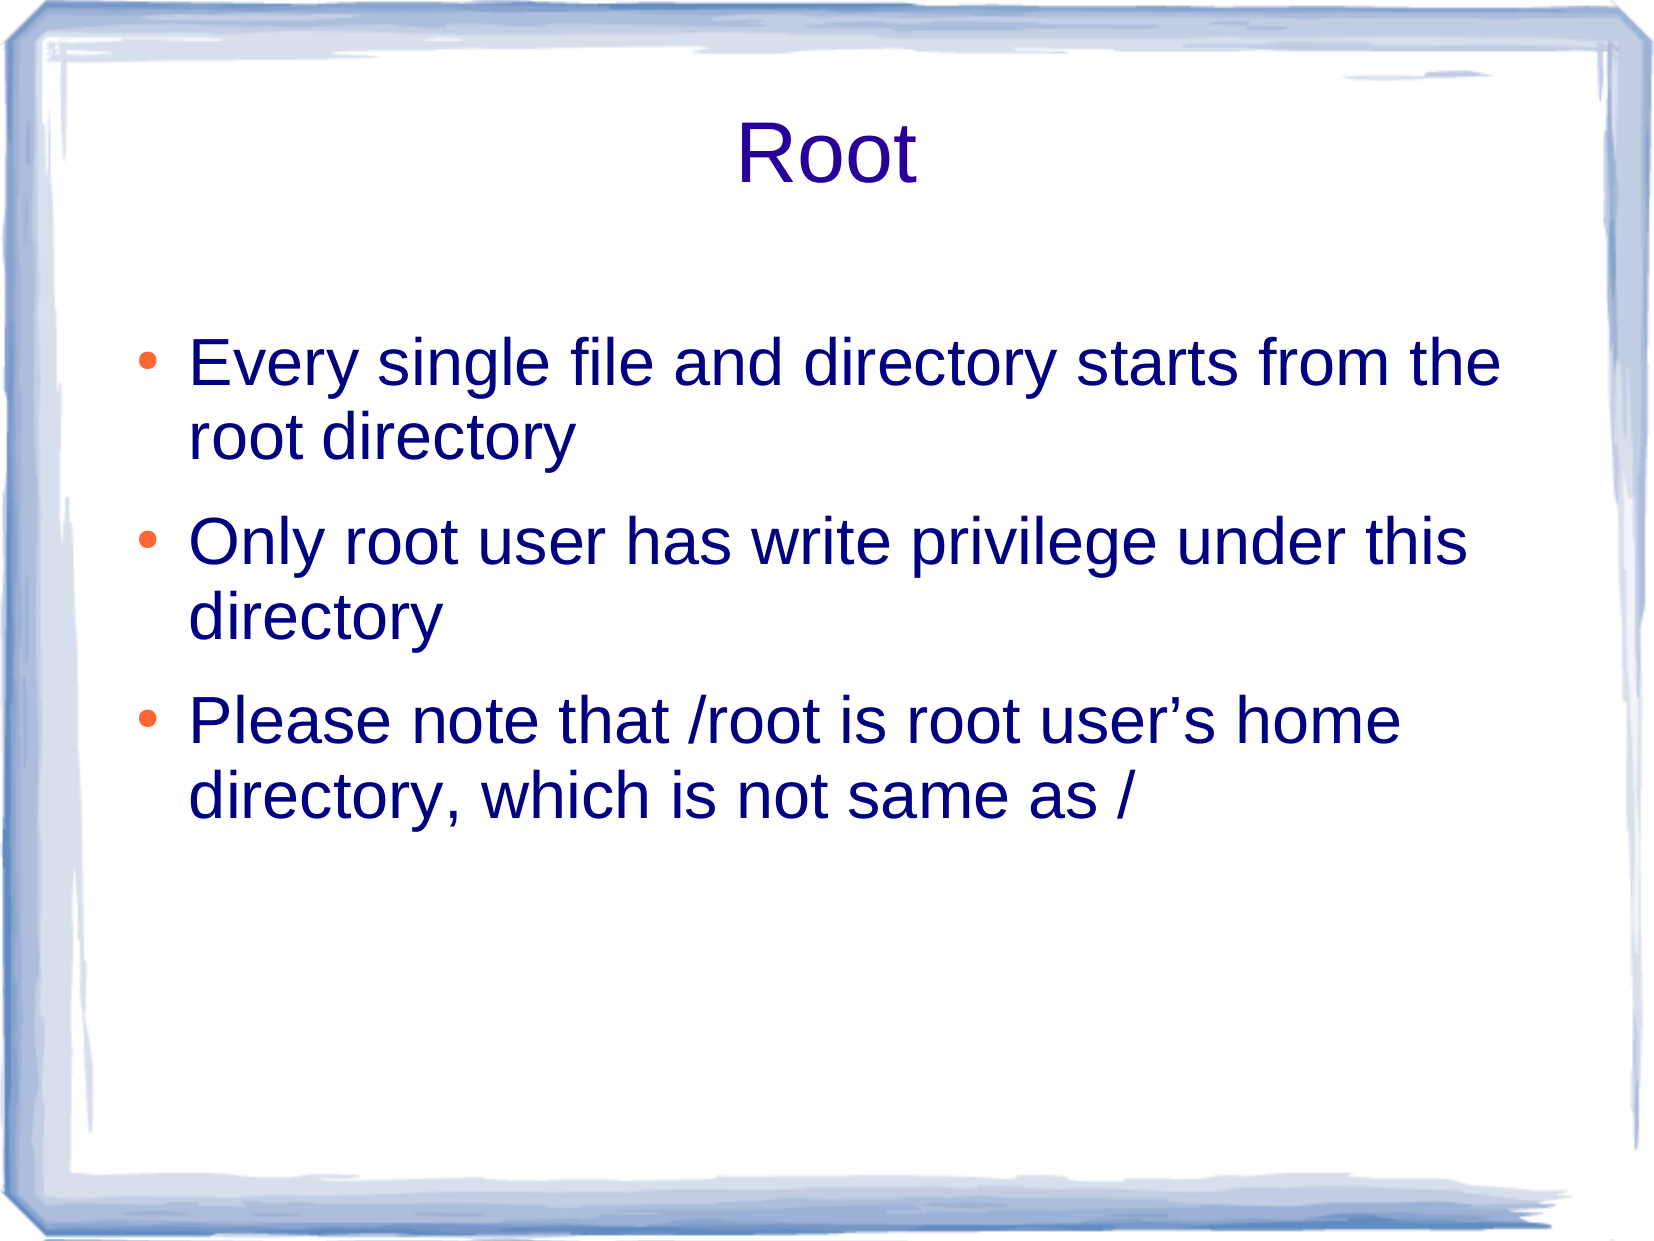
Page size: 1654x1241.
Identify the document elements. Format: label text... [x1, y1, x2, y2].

list Every single file and directory starts from the root directory Only root user has write privilege under this directory Please note that /root is root user’s home directory, which is not same as / [118, 324, 1571, 1045]
picture [0, 0, 1654, 1241]
title Root [82, 49, 1571, 257]
